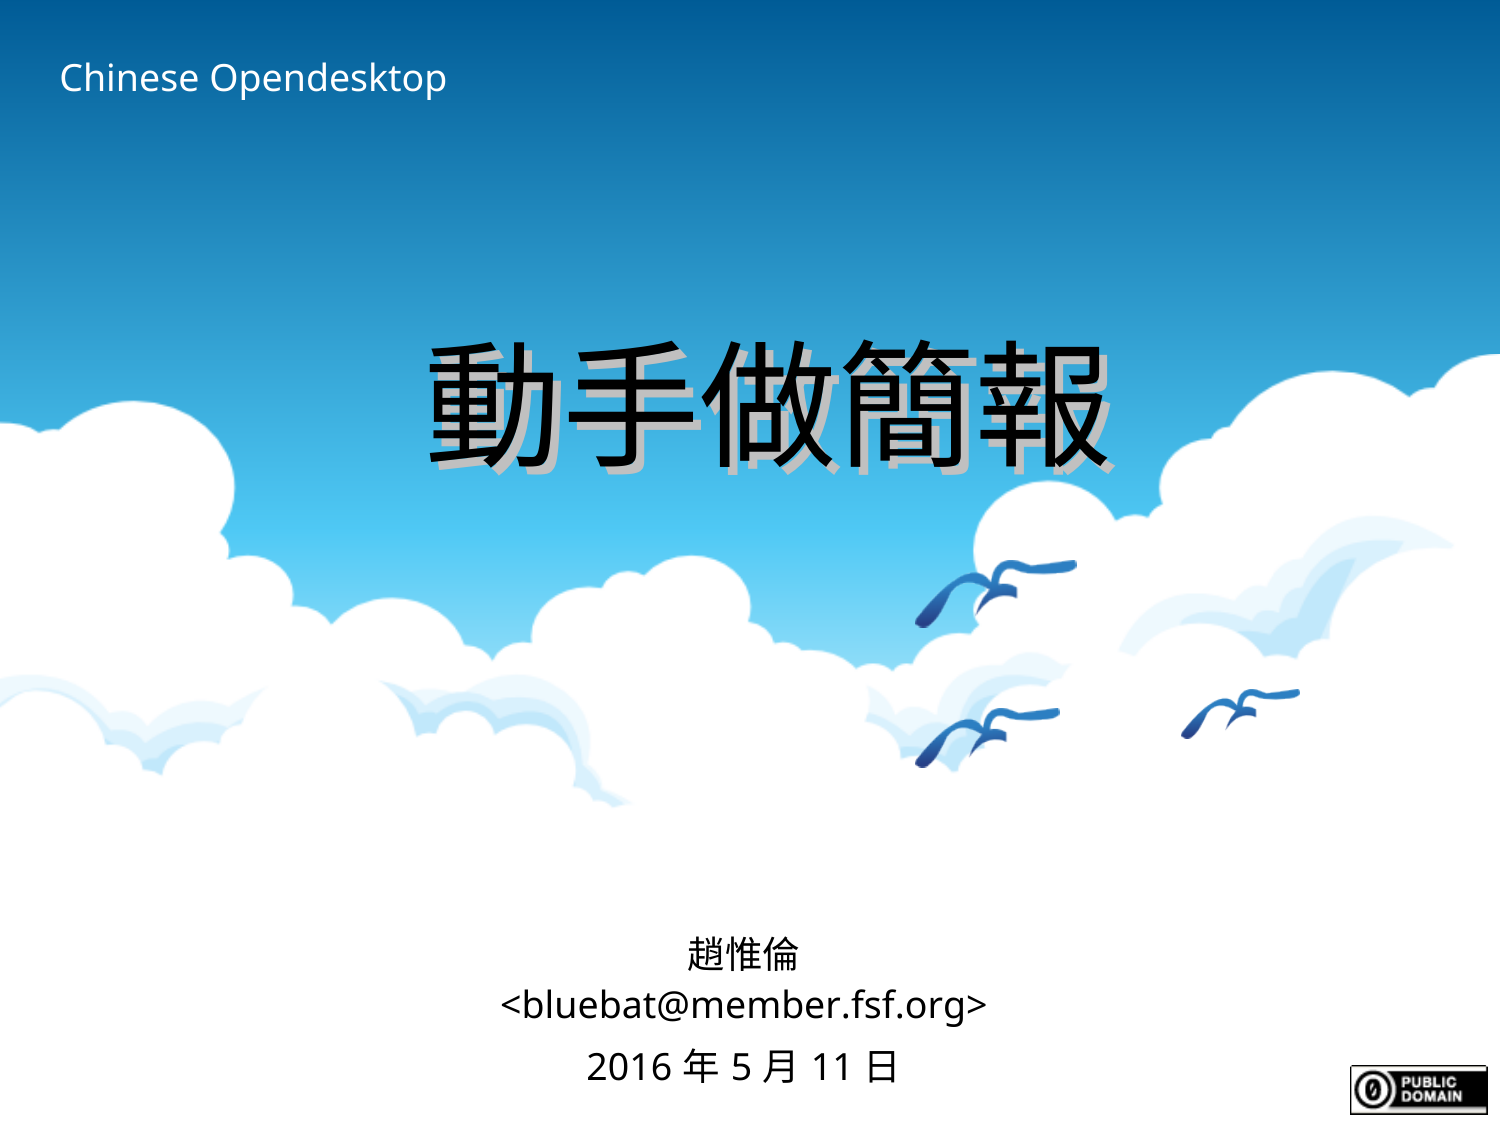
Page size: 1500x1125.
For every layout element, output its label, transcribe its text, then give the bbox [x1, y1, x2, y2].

text_box Chinese Opendesktop [44, 43, 1208, 111]
title 動手做簡報 [409, 279, 1178, 499]
text_box 趙惟倫 <bluebat@member.fsf.org> 2016年5月11日 [408, 916, 1123, 1088]
picture [0, 354, 1500, 1125]
